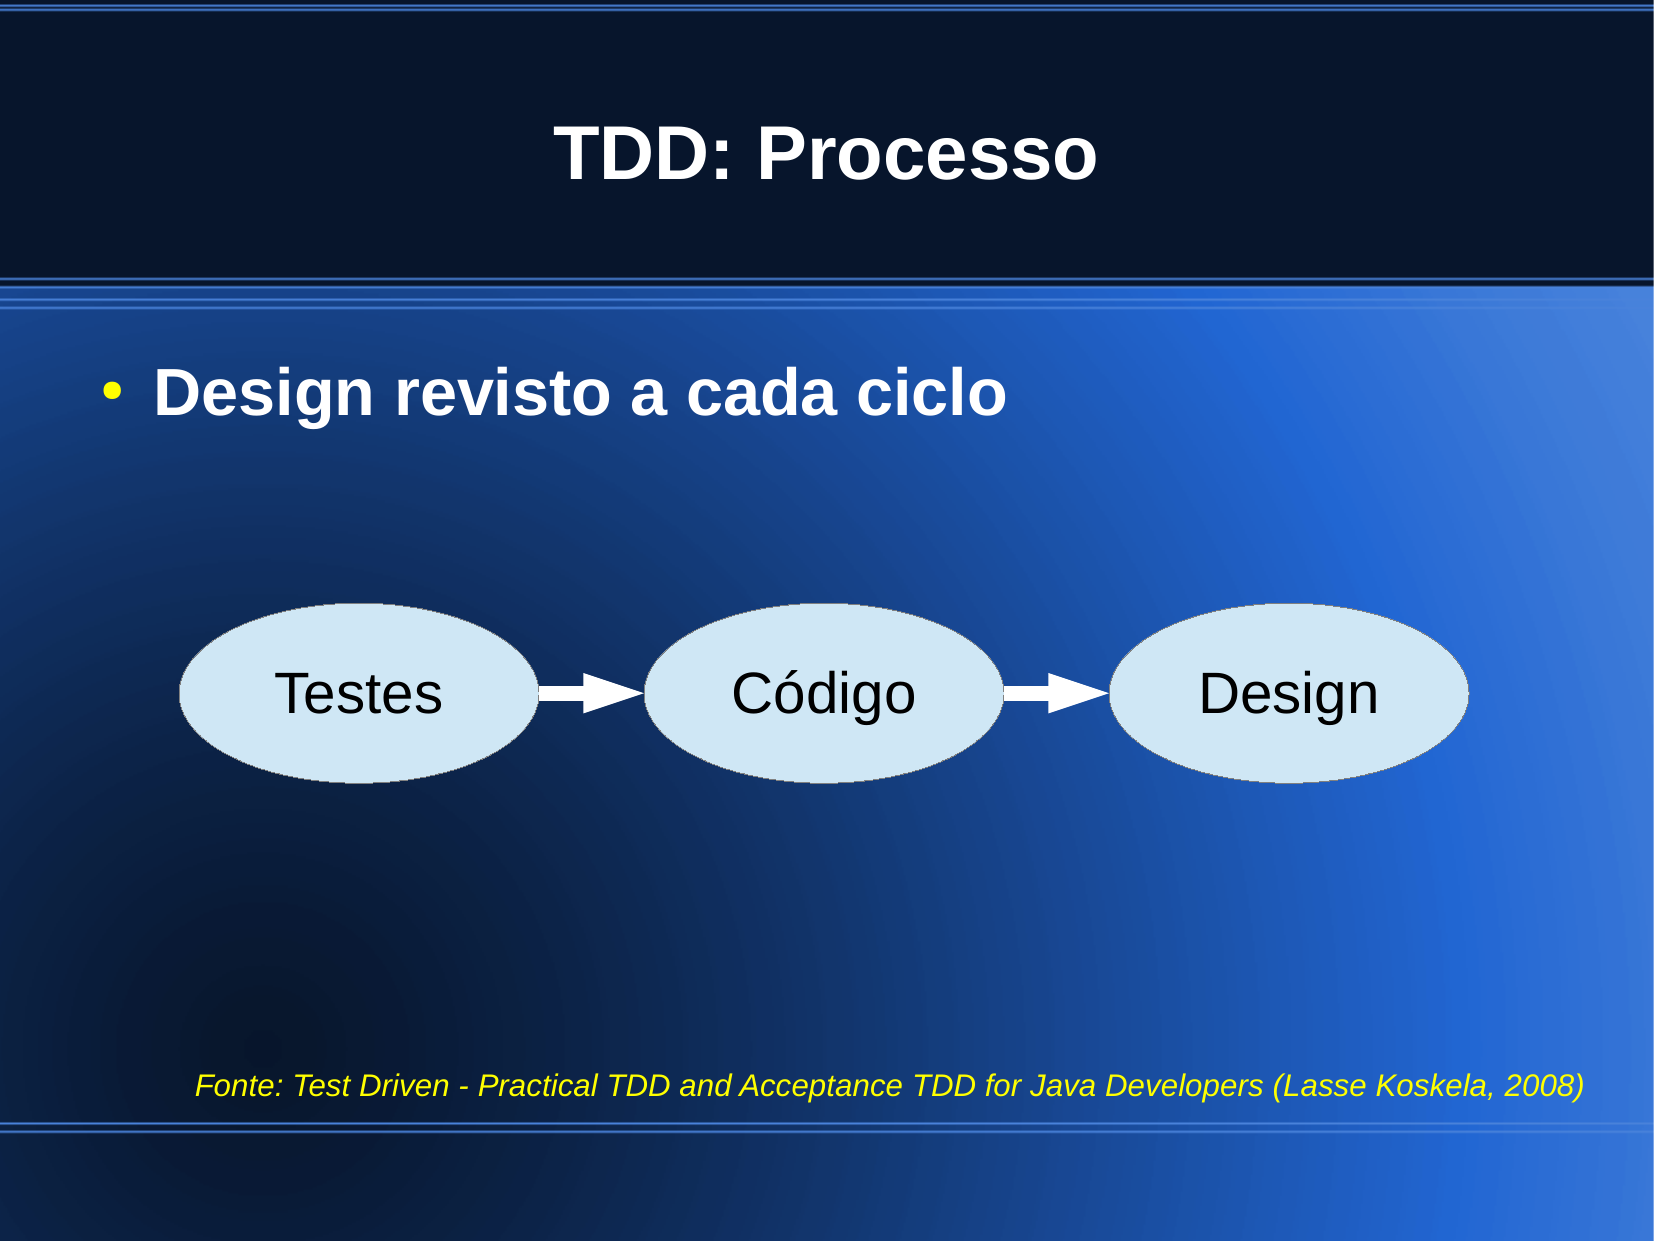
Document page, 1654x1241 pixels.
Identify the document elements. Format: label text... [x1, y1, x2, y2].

picture [0, 0, 1654, 1241]
text_box Testes [179, 603, 539, 784]
title TDD: Processo [82, 49, 1571, 257]
list Design revisto a cada ciclo [82, 355, 1571, 1075]
text_box Design [1109, 603, 1470, 784]
text_box Fonte: Test Driven - Practical TDD and Acceptance TDD for Java Developers (Lasse Koskela, 2008) [180, 1060, 1606, 1111]
text_box Código [644, 603, 1004, 784]
